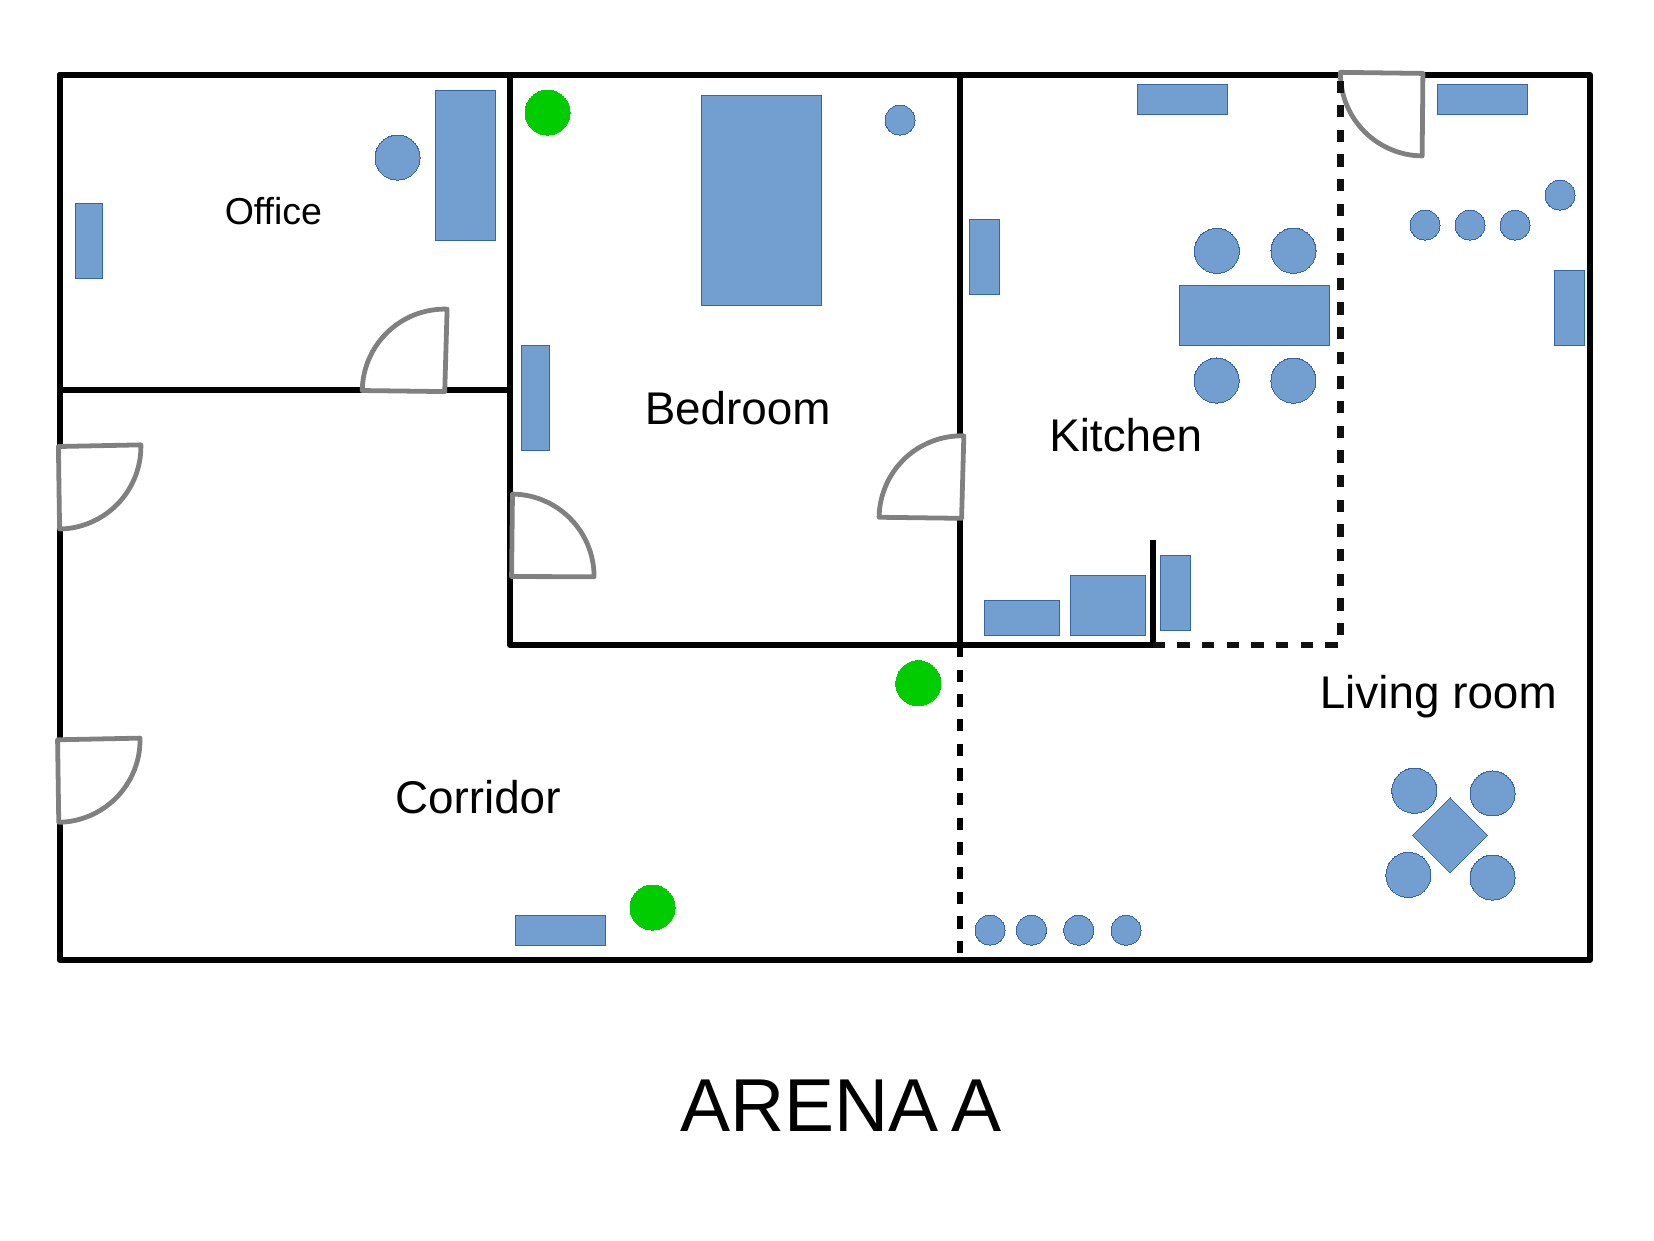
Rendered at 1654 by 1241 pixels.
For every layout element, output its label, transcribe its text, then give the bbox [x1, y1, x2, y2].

text_box Corridor [380, 765, 576, 832]
text_box Office [210, 183, 337, 241]
text_box ARENA A [665, 1055, 1071, 1155]
text_box [57, 72, 1591, 961]
text_box Kitchen [1034, 402, 1218, 469]
text_box Bedroom [630, 375, 846, 442]
text_box Living room [1305, 660, 1572, 727]
